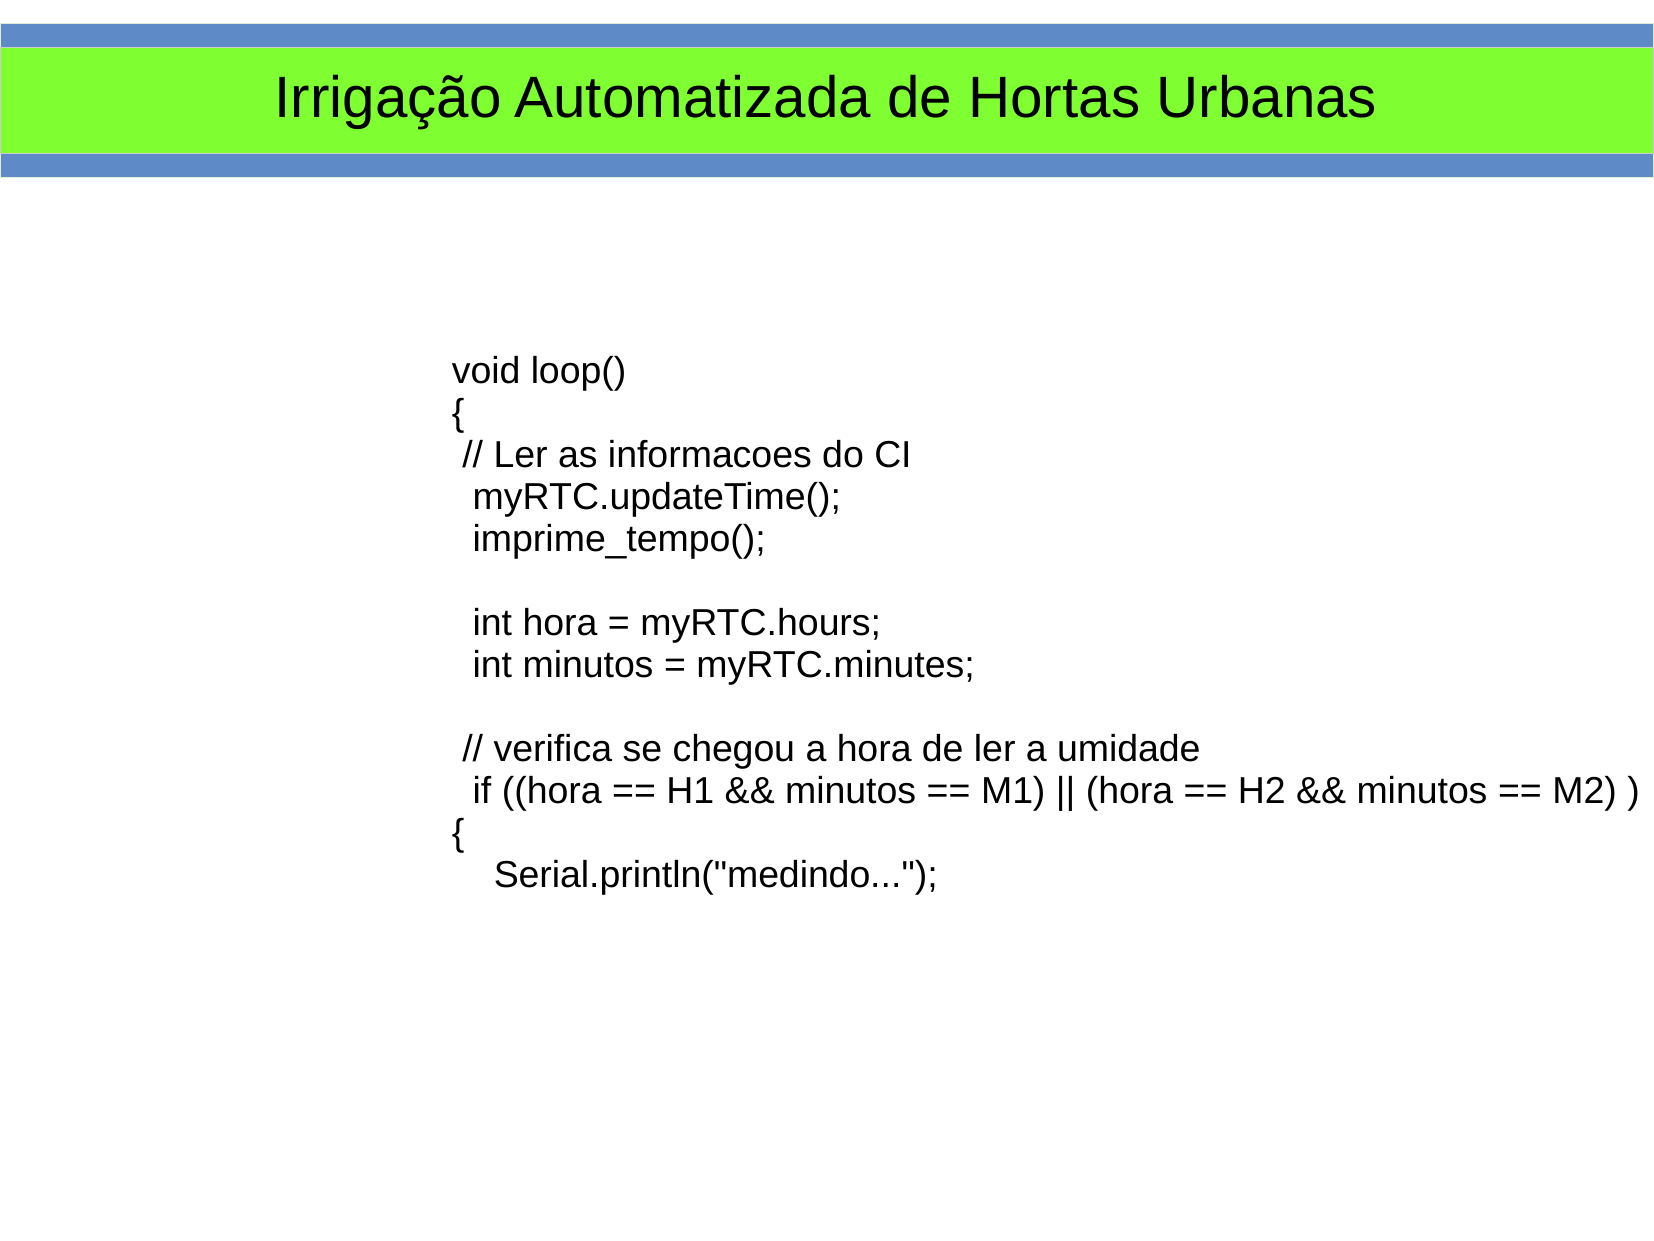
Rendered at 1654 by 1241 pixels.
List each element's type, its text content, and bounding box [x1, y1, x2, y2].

title Irrigação Automatizada de Hortas Urbanas [200, 41, 1512, 154]
text_box void loop() { // Ler as informacoes do CI myRTC.updateTime(); imprime_tempo(); int hora = myRTC.hours; int minutos = myRTC.minutes; // verifica se chegou a hora de ler a umidade if ((hora == H1 && minutos == M1) || (hora == H2 && minutos == M2) ) { Serial.println("medindo..."); [437, 342, 1654, 1052]
text_box [0, 23, 1654, 178]
